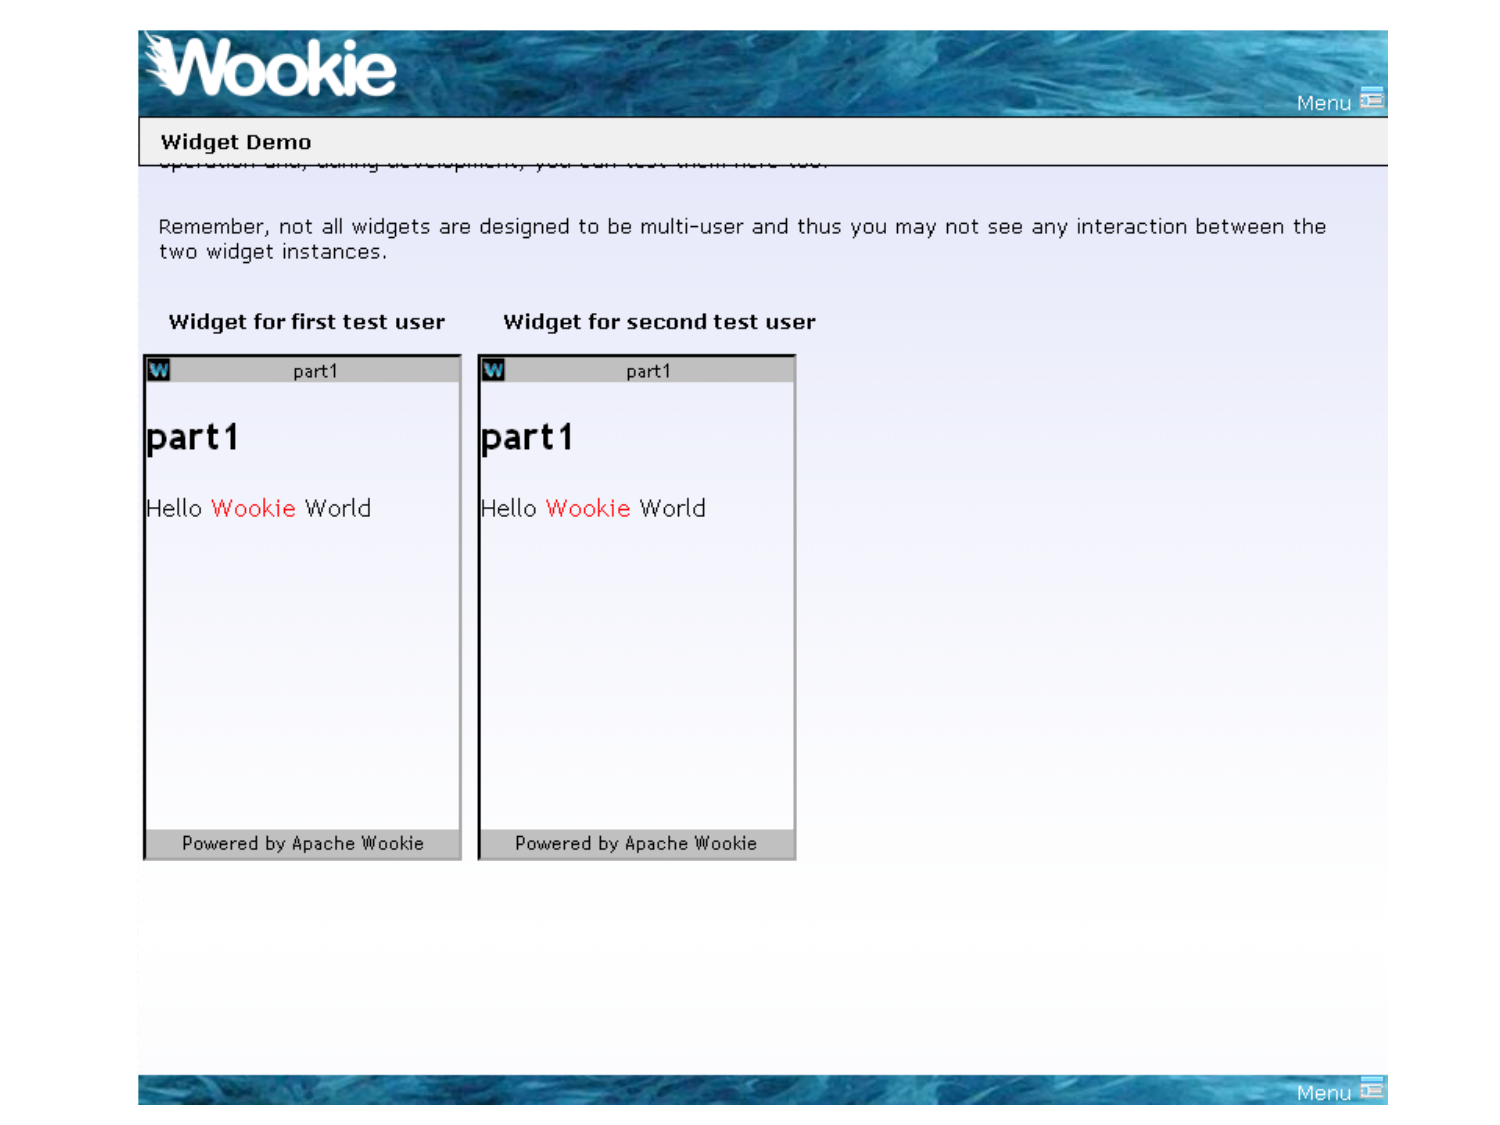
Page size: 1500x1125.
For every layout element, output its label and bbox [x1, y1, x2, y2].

picture [137, 29, 1388, 1105]
